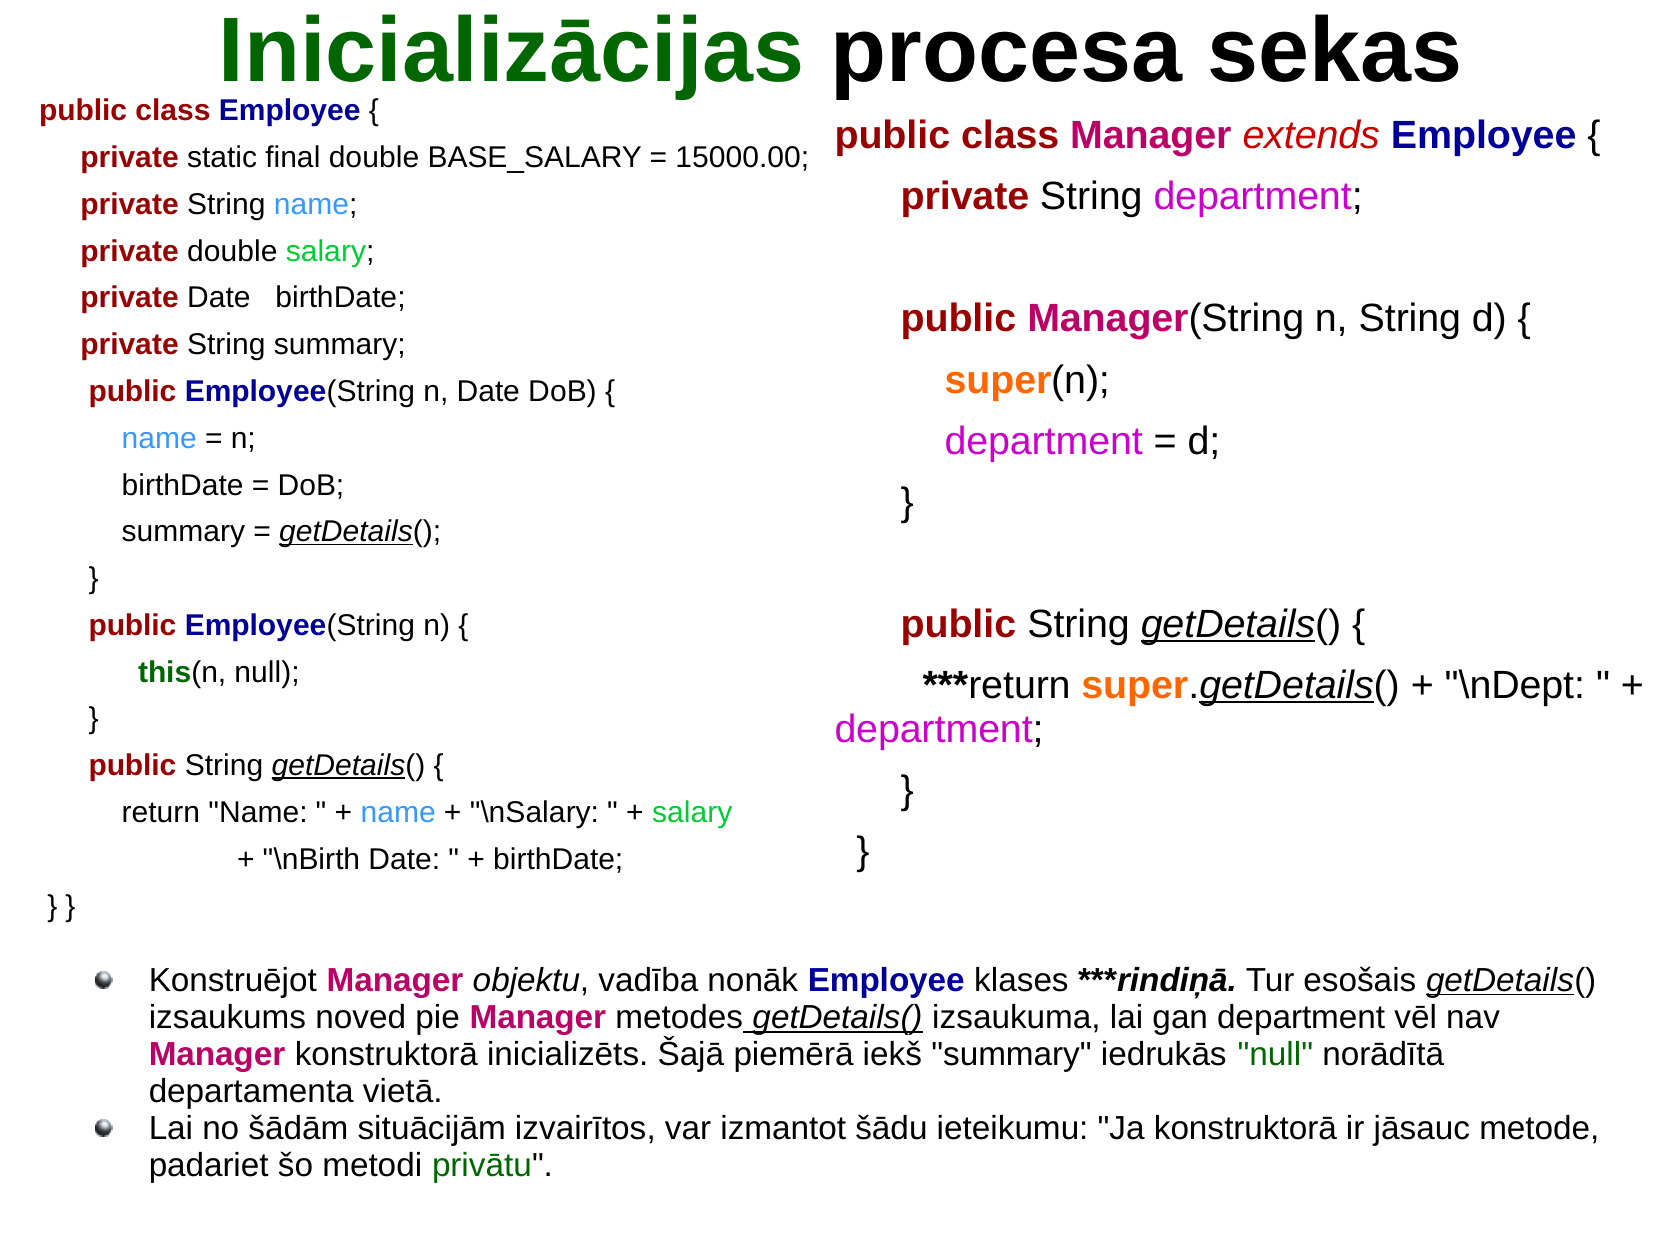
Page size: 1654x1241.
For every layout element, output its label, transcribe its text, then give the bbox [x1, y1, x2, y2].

title Inicializācijas procesa sekas [97, 0, 1586, 112]
text_box Konstruējot Manager objektu, vadība nonāk Employee klases ***rindiņā. Tur esošais getDetails() izsaukums noved pie Manager metodes getDetails() izsaukuma, lai gan department vēl nav Manager konstruktorā inicializēts. Šajā piemērā iekš "summary" iedrukās "null" norādītā departamenta vietā. Lai no šādām situācijām izvairītos, var izmantot šādu ieteikumu: "Ja konstruktorā ir jāsauc metode, padariet šo metodi privātu". [0, 954, 1654, 1220]
list public class Manager extends Employee { private String department; public Manager(String n, String d) { super(n); department = d; } public String getDetails() { ***return super.getDetails() + "\nDept: " + department; } } [792, 112, 1654, 880]
list public class Employee { private static final double BASE_SALARY = 15000.00; private String name; private double salary; private Date birthDate; private String summary; public Employee(String n, Date DoB) { name = n; birthDate = DoB; summary = getDetails(); } public Employee(String n) { this(n, null); } public String getDetails() { return "Name: " + name + "\nSalary: " + salary + "\nBirth Date: " + birthDate; } } [7, 93, 825, 954]
